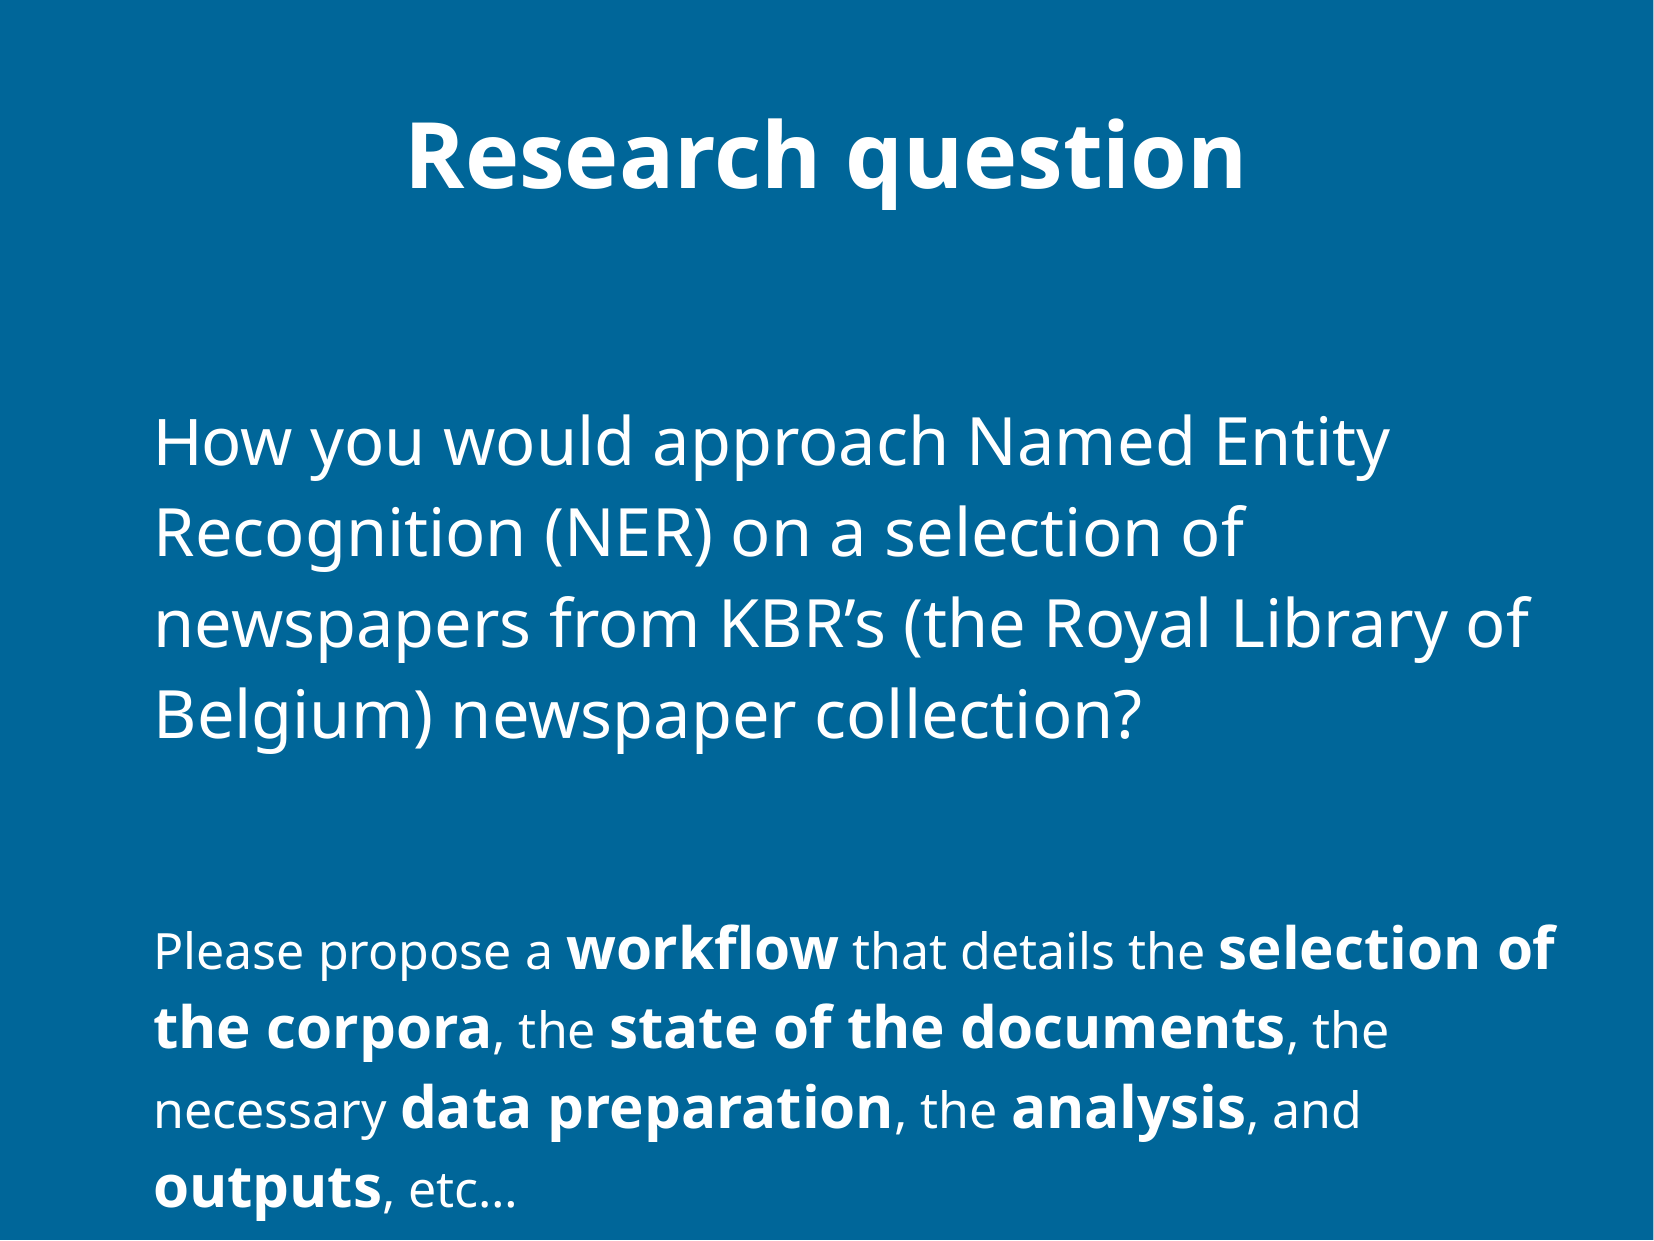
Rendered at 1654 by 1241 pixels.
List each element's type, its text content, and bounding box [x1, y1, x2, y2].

title Research question [82, 49, 1571, 257]
list How you would approach Named Entity Recognition (NER) on a selection of newspapers from KBR’s (the Royal Library of Belgium) newspaper collection? Please propose a workflow that details the selection of the corpora, the state of the documents, the necessary data preparation, the analysis, and outputs, etc… [82, 290, 1571, 1109]
